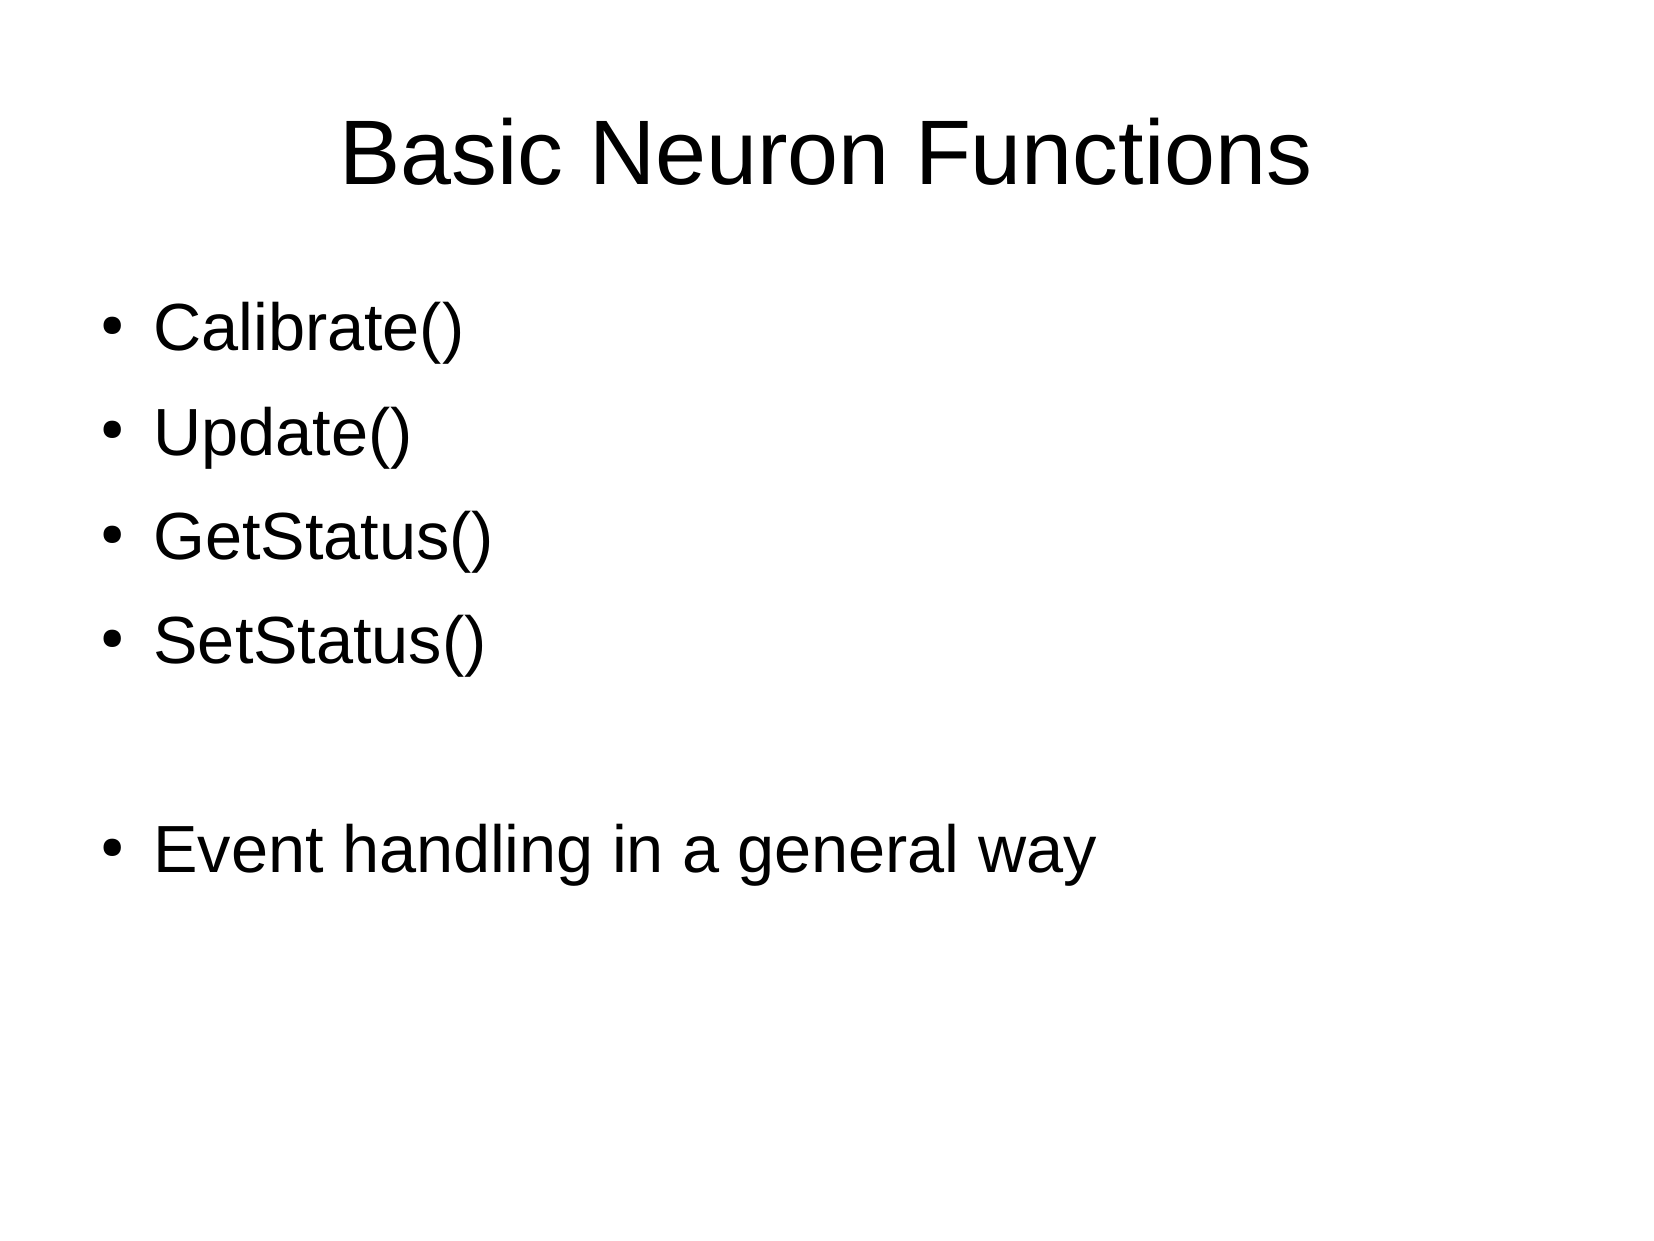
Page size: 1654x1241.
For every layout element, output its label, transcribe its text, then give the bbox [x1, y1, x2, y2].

title Basic Neuron Functions [82, 49, 1571, 257]
list Calibrate() Update() GetStatus() SetStatus() Event handling in a general way [82, 290, 1538, 1010]
